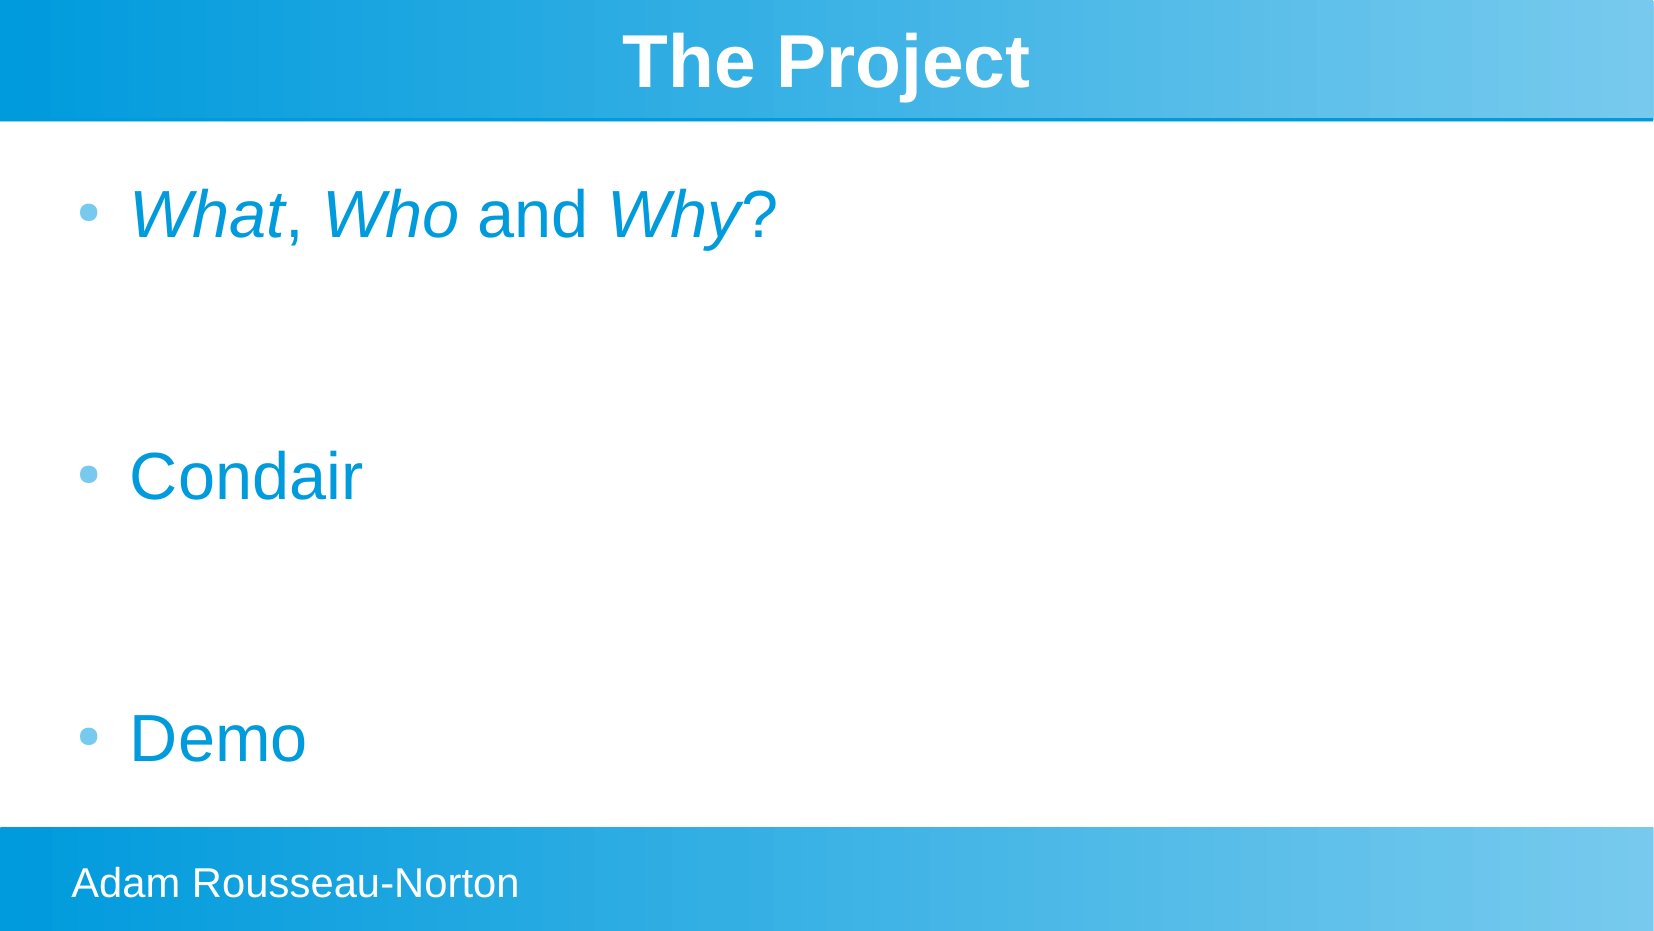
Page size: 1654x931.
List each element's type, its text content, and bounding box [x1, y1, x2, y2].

list What, Who and Why? Condair Demo [59, 177, 1595, 768]
title The Project [59, 4, 1595, 119]
text_box Adam Rousseau-Norton [56, 851, 825, 914]
